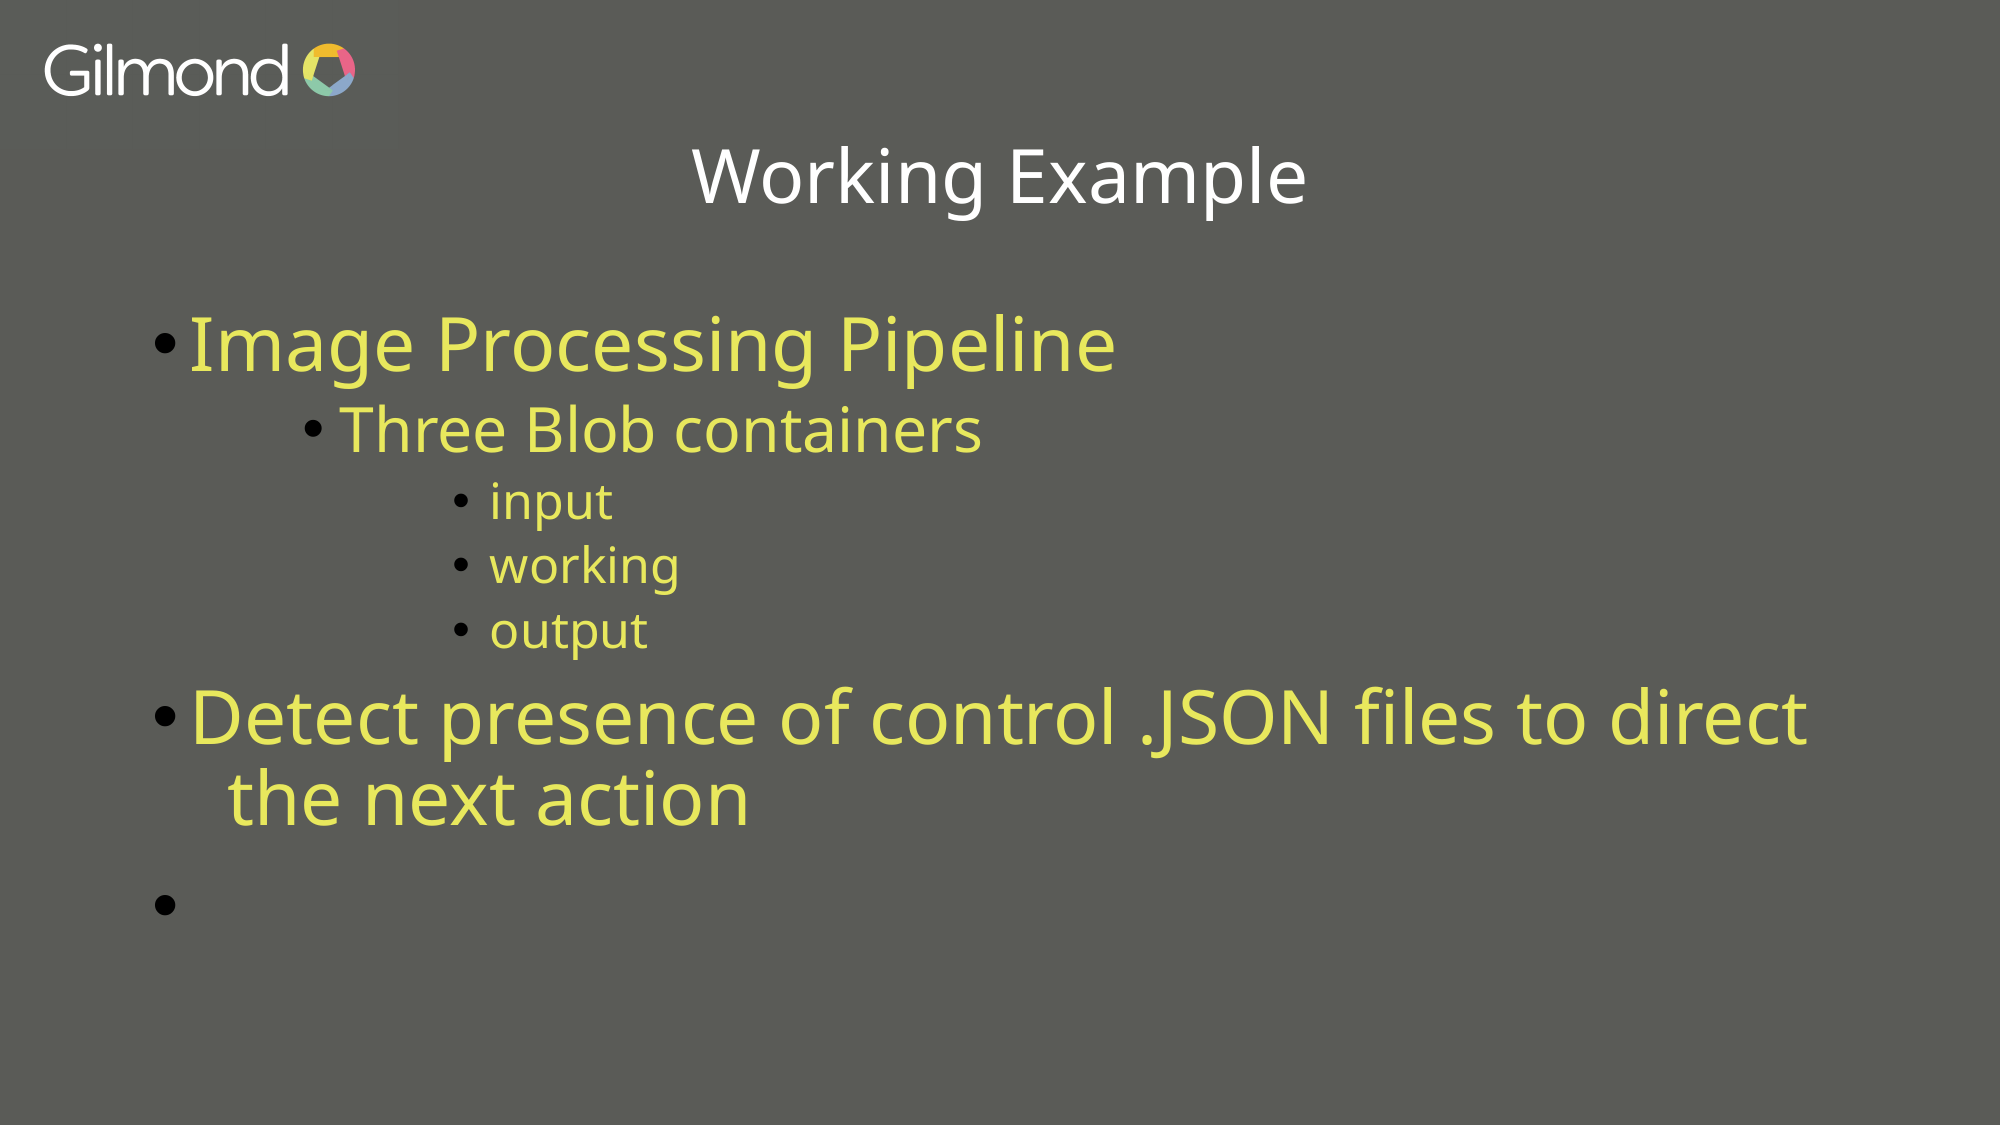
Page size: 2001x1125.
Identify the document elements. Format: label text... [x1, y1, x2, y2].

text_box Image Processing Pipeline Three Blob containers input working output Detect presence of control .JSON files to direct the next action [137, 299, 1863, 1030]
picture [0, 0, 399, 149]
title Working Example [137, 59, 1863, 299]
